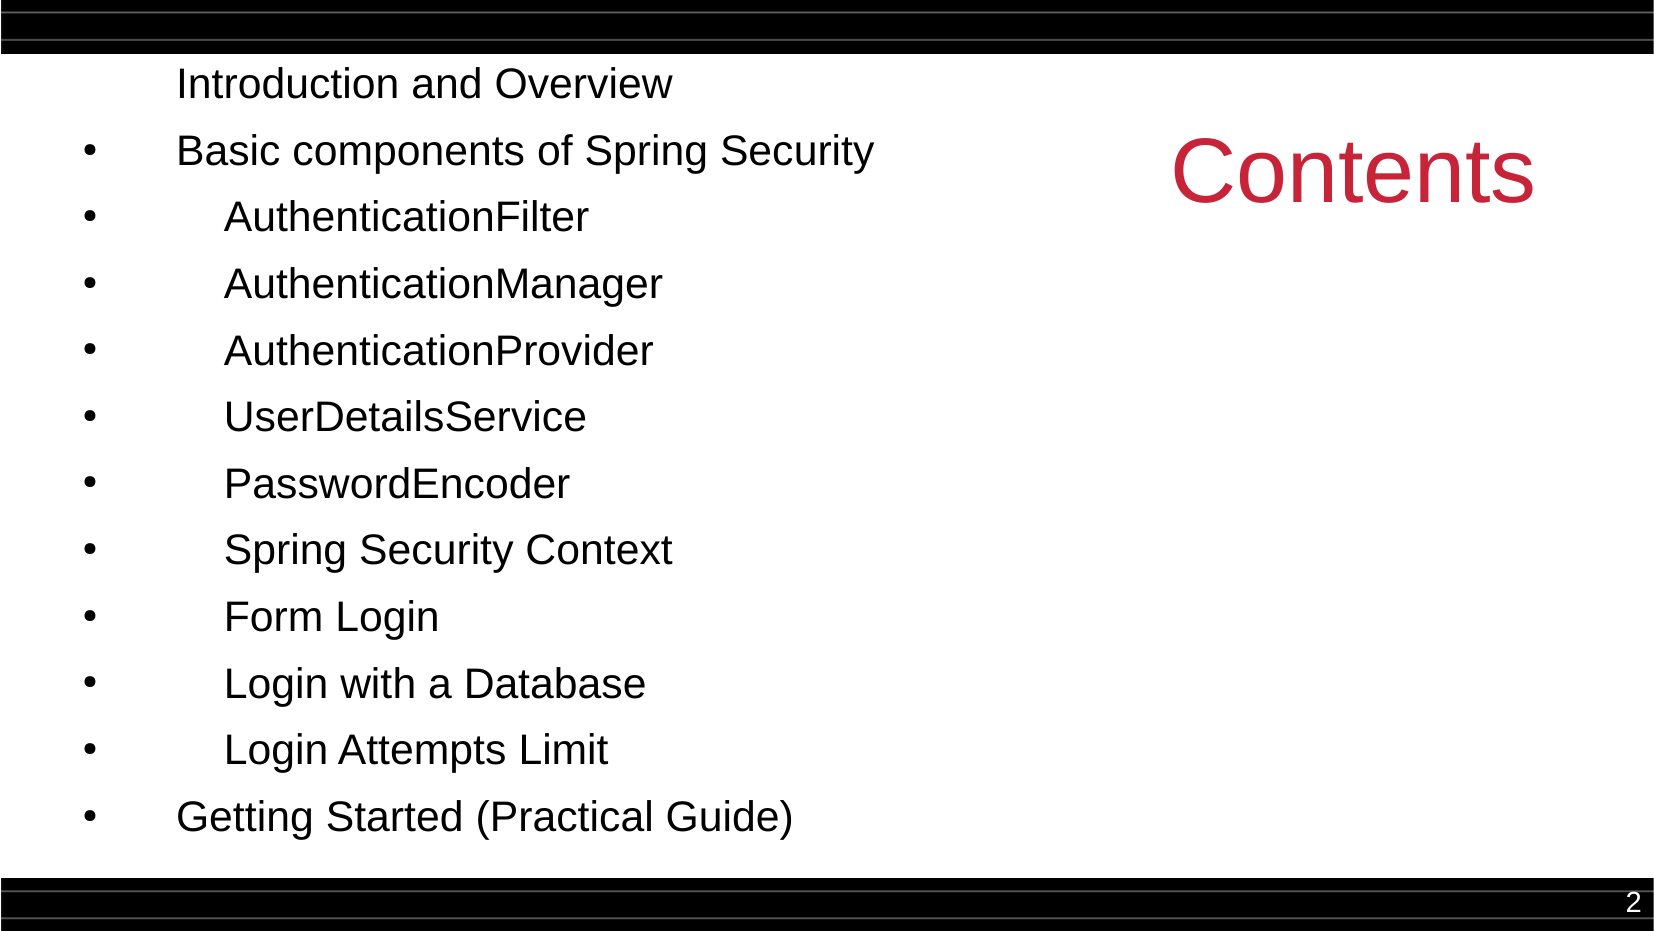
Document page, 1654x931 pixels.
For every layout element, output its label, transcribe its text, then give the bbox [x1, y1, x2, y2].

list Introduction and Overview Basic components of Spring Security AuthenticationFilter AuthenticationManager AuthenticationProvider UserDetailsService PasswordEncoder Spring Security Context Form Login Login with a Database Login Attempts Limit Getting Started (Practical Guide) [82, 60, 1571, 851]
picture [1, 878, 1654, 931]
picture [1, 0, 1654, 54]
